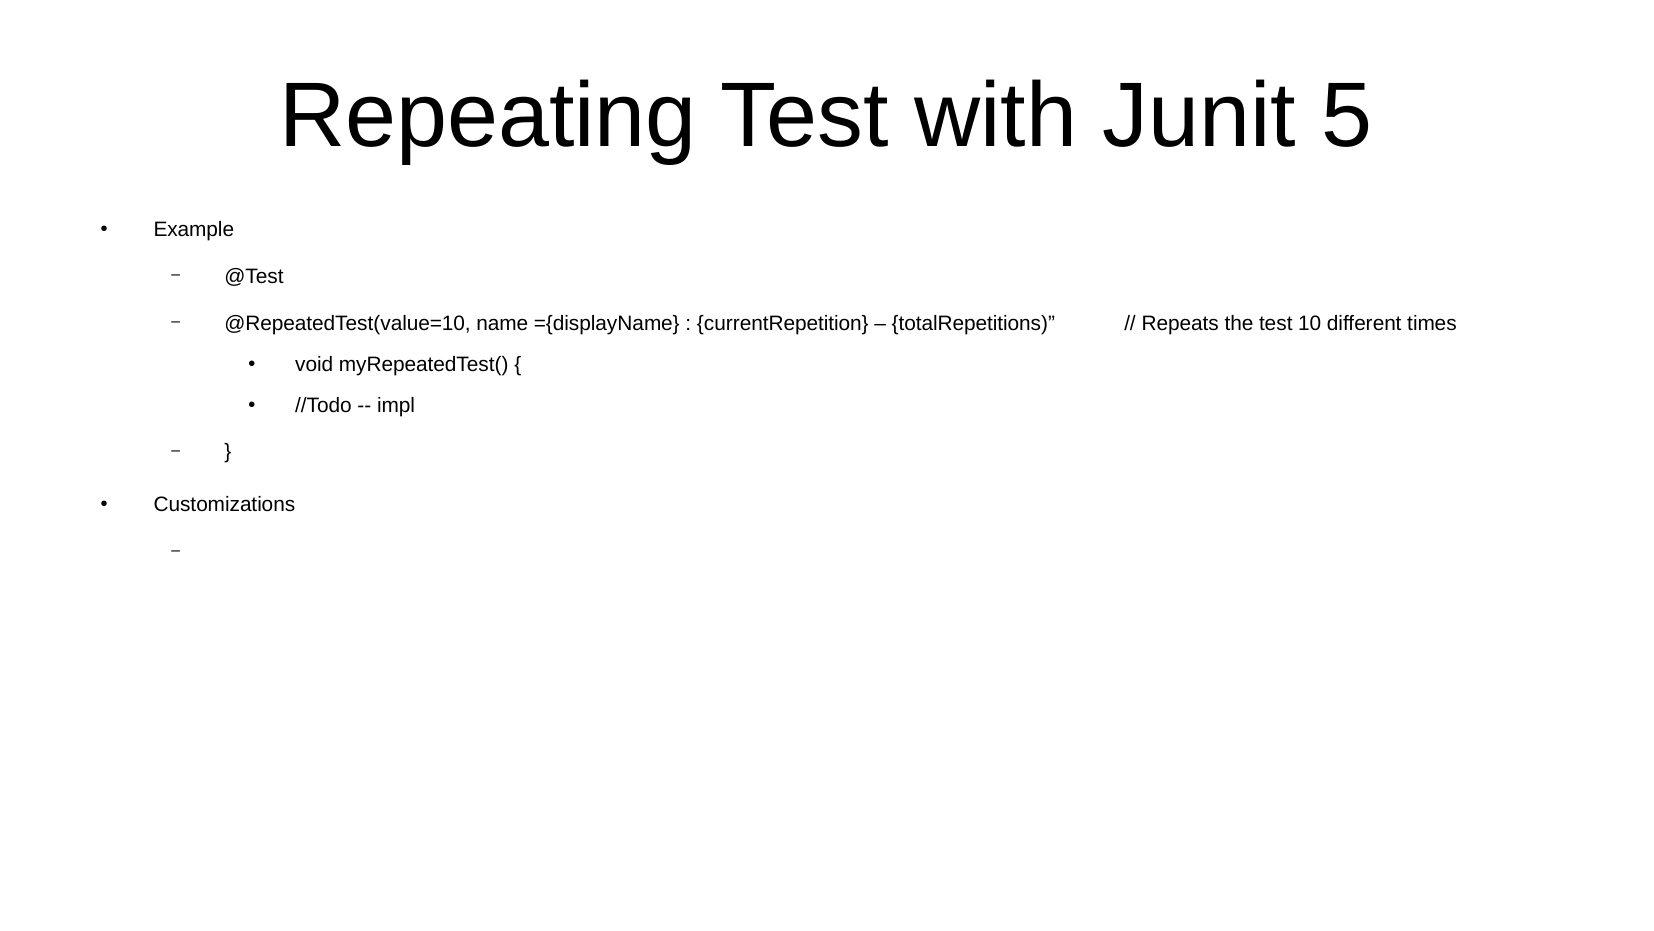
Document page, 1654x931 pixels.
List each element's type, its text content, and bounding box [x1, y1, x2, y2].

title Repeating Test with Junit 5 [82, 37, 1571, 193]
list Example @Test @RepeatedTest(value=10, name ={displayName} : {currentRepetition} – {totalRepetitions)” // Repeats the test 10 different times void myRepeatedTest() { //Todo -- impl } Customizations [82, 217, 1613, 901]
